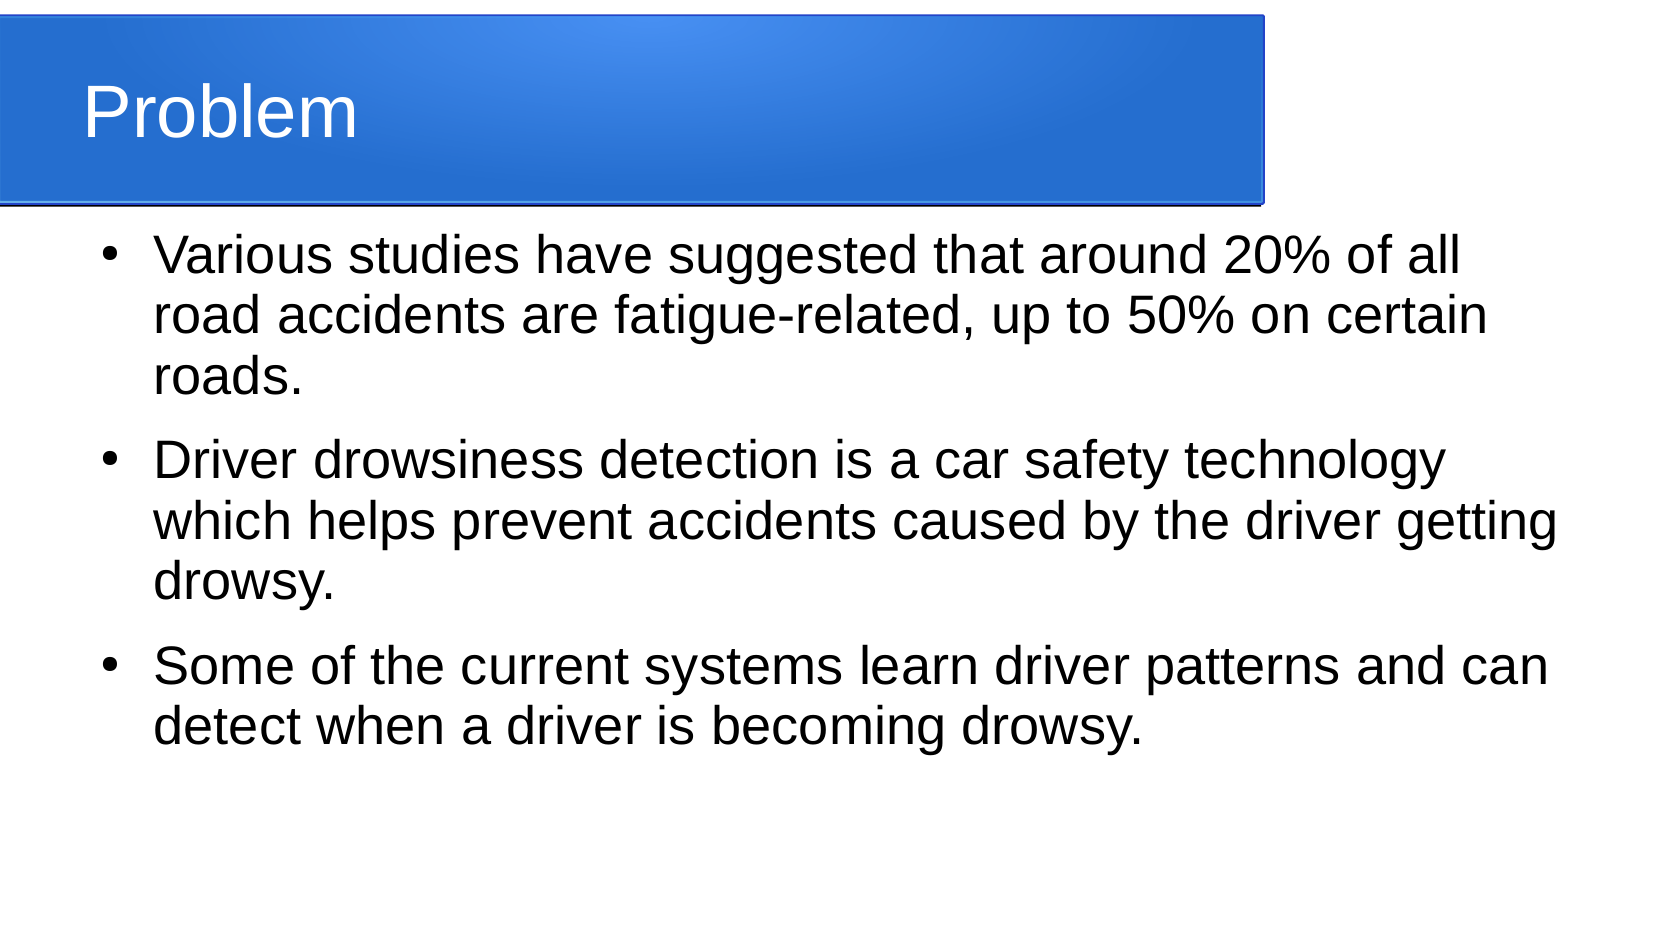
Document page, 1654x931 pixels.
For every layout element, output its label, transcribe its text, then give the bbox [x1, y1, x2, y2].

title Problem [82, 35, 1235, 189]
list Various studies have suggested that around 20% of all road accidents are fatigue-related, up to 50% on certain roads. Driver drowsiness detection is a car safety technology which helps prevent accidents caused by the driver getting drowsy. Some of the current systems learn driver patterns and can detect when a driver is becoming drowsy. [82, 224, 1571, 764]
